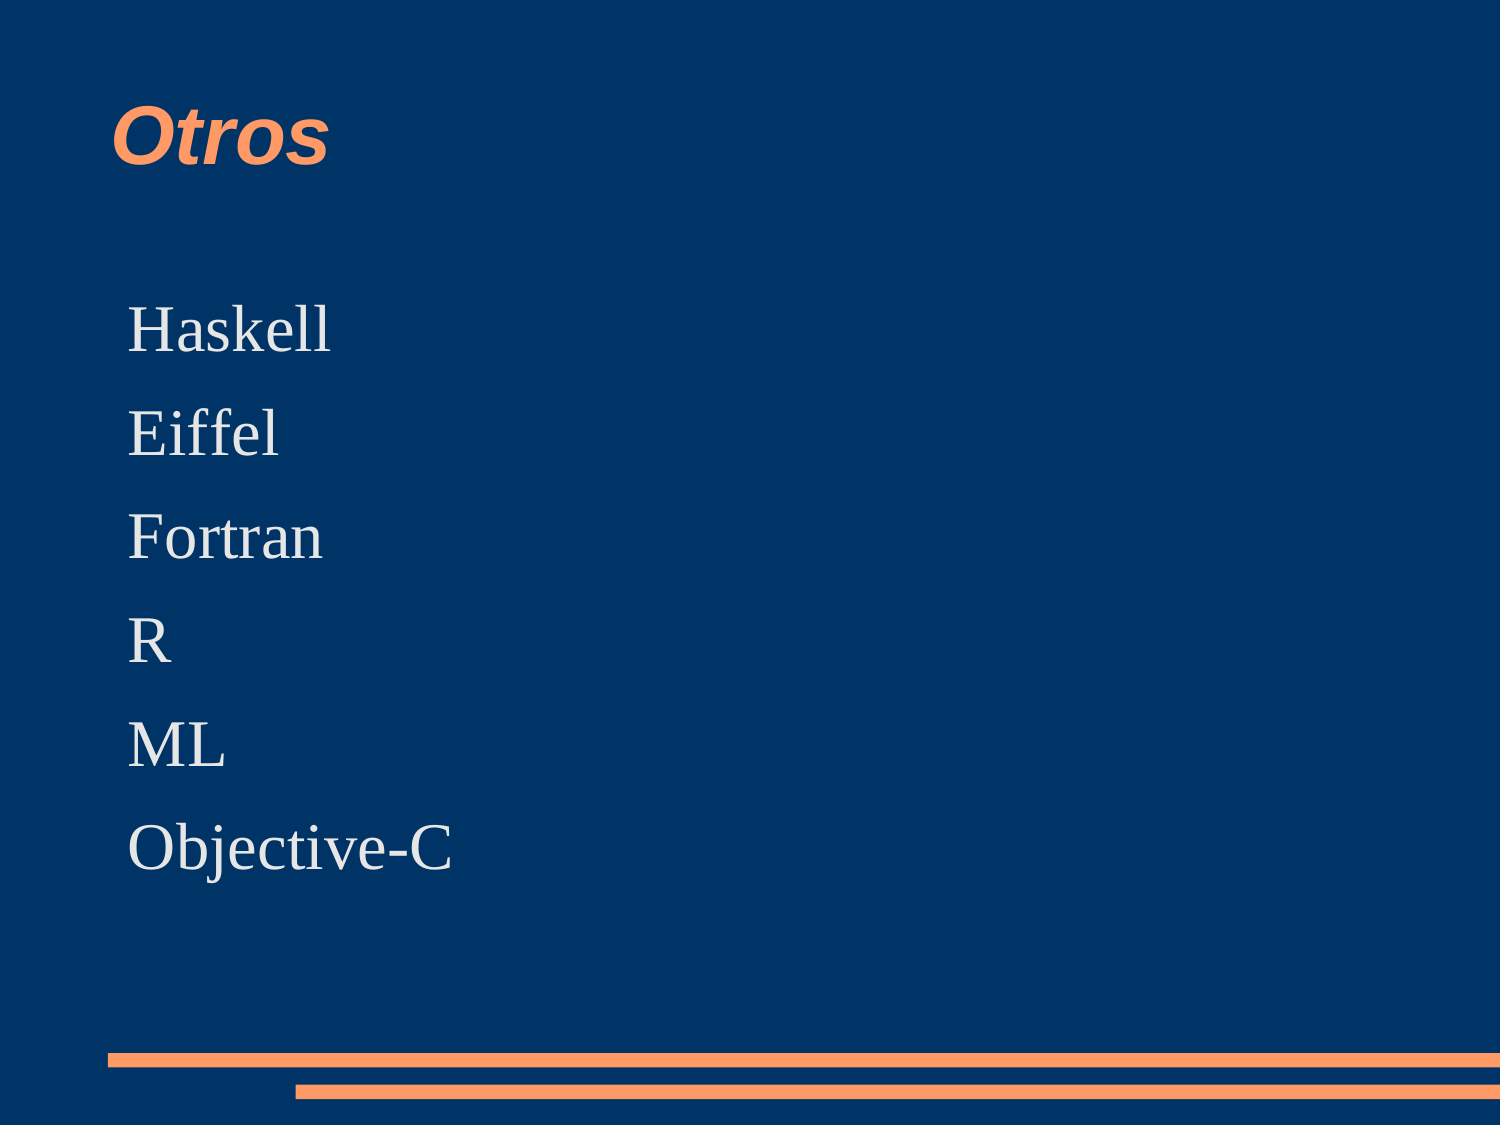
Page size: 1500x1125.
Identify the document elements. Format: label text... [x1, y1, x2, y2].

list Haskell Eiffel Fortran R ML Objective-C [110, 292, 1416, 1027]
title Otros [110, 41, 1392, 230]
